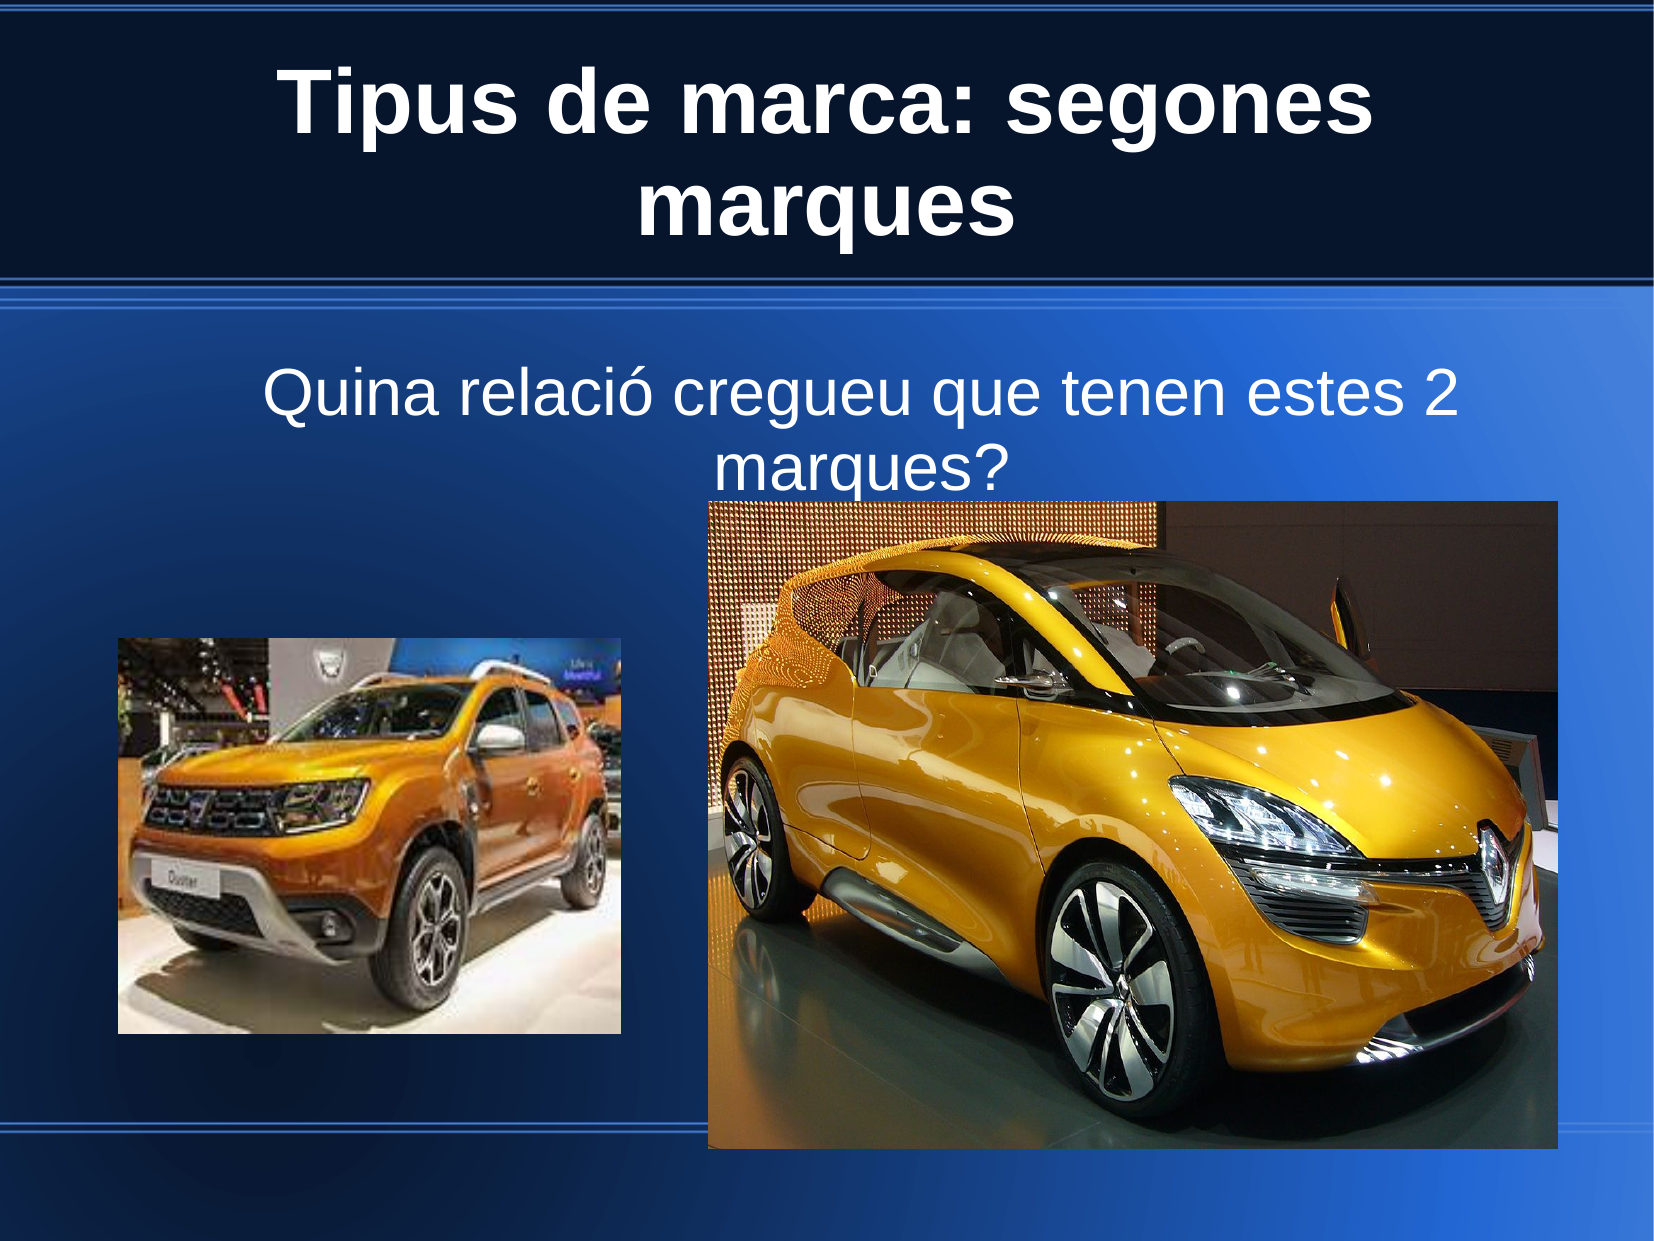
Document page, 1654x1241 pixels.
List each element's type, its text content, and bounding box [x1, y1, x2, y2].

picture [0, 0, 1654, 1241]
list Quina relació cregueu que tenen estes 2 marques? [82, 355, 1571, 532]
title Tipus de marca: segones marques [82, 49, 1571, 257]
